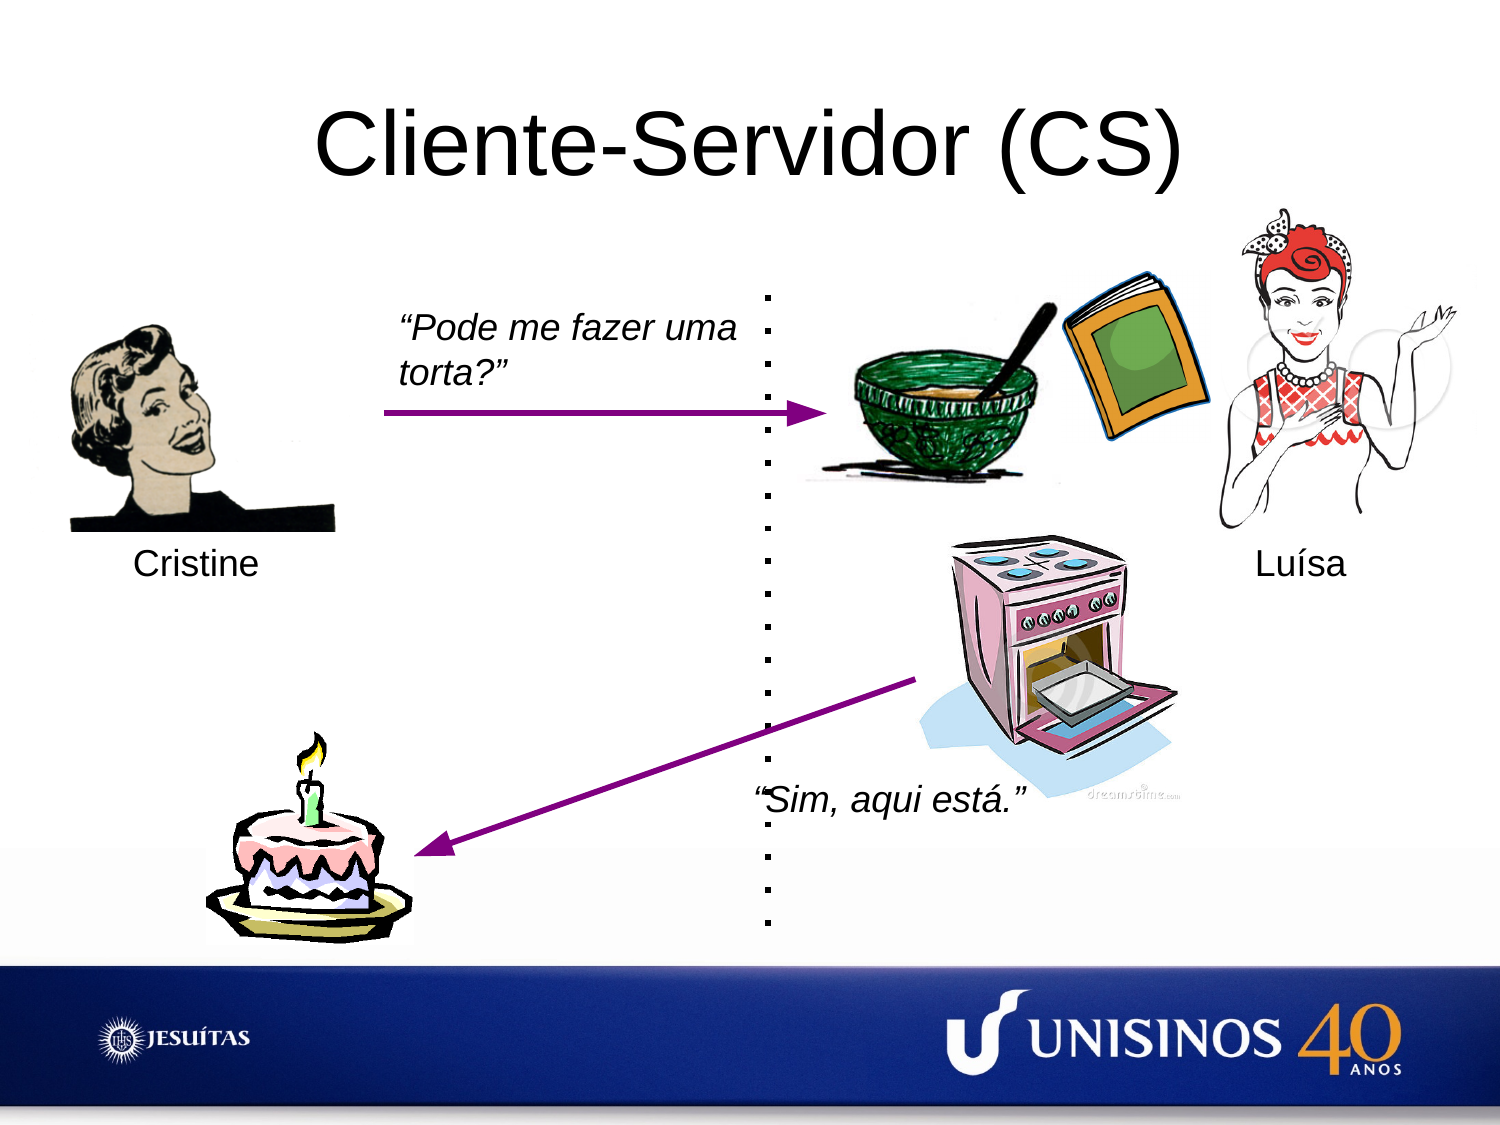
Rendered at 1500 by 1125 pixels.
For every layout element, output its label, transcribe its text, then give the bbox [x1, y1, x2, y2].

title Cliente-Servidor (CS) [75, 45, 1426, 233]
picture [29, 309, 367, 532]
picture [797, 206, 1477, 532]
text_box Cristine [118, 531, 275, 592]
picture [0, 729, 1500, 1125]
picture [915, 531, 1182, 802]
text_box “Sim, aqui está.” [738, 767, 1123, 828]
text_box “Pode me fazer uma torta?” [383, 295, 768, 401]
text_box Luísa [1240, 531, 1362, 592]
